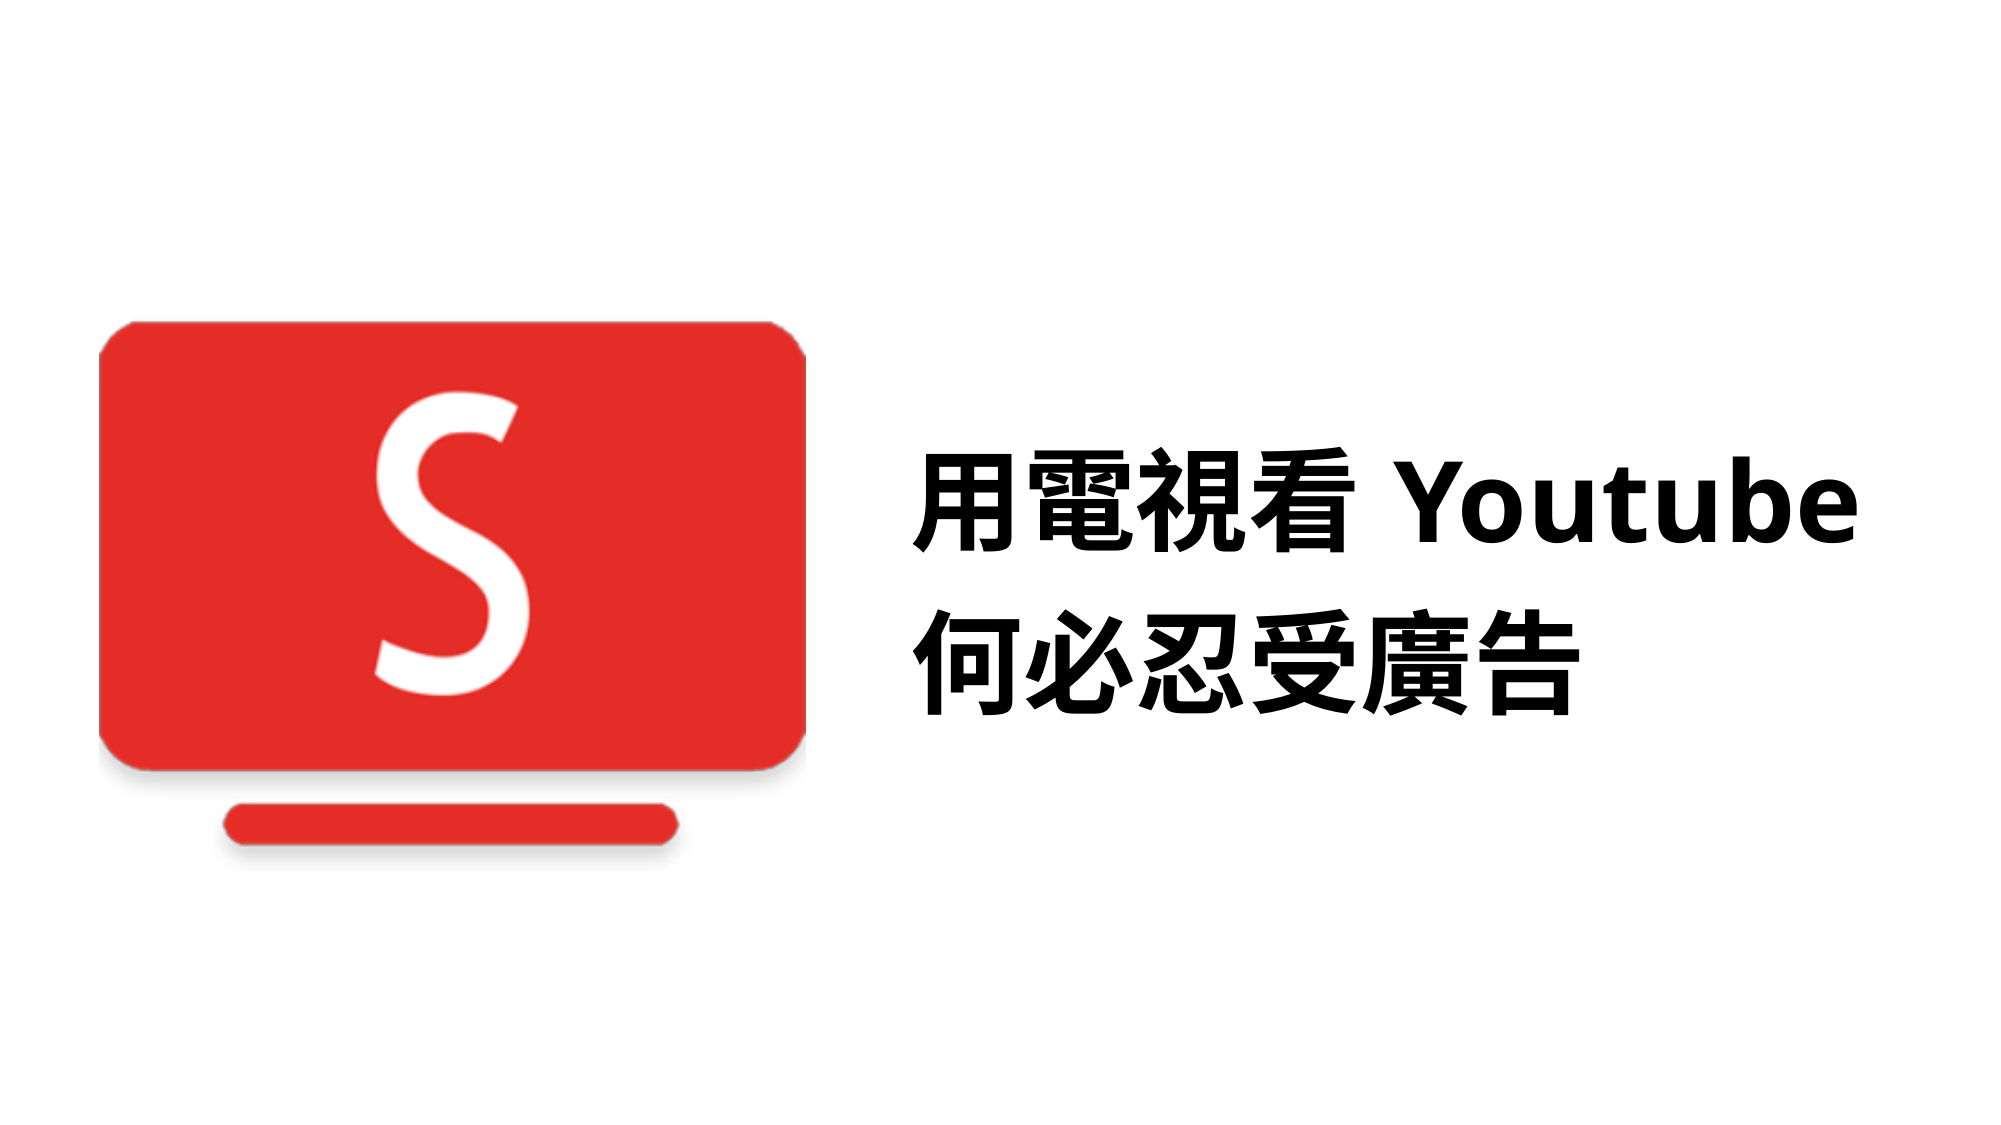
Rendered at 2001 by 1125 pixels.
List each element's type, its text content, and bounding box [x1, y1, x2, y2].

picture [99, 232, 806, 939]
title 用電視看Youtube 何必忍受廣告 [910, 332, 1904, 818]
